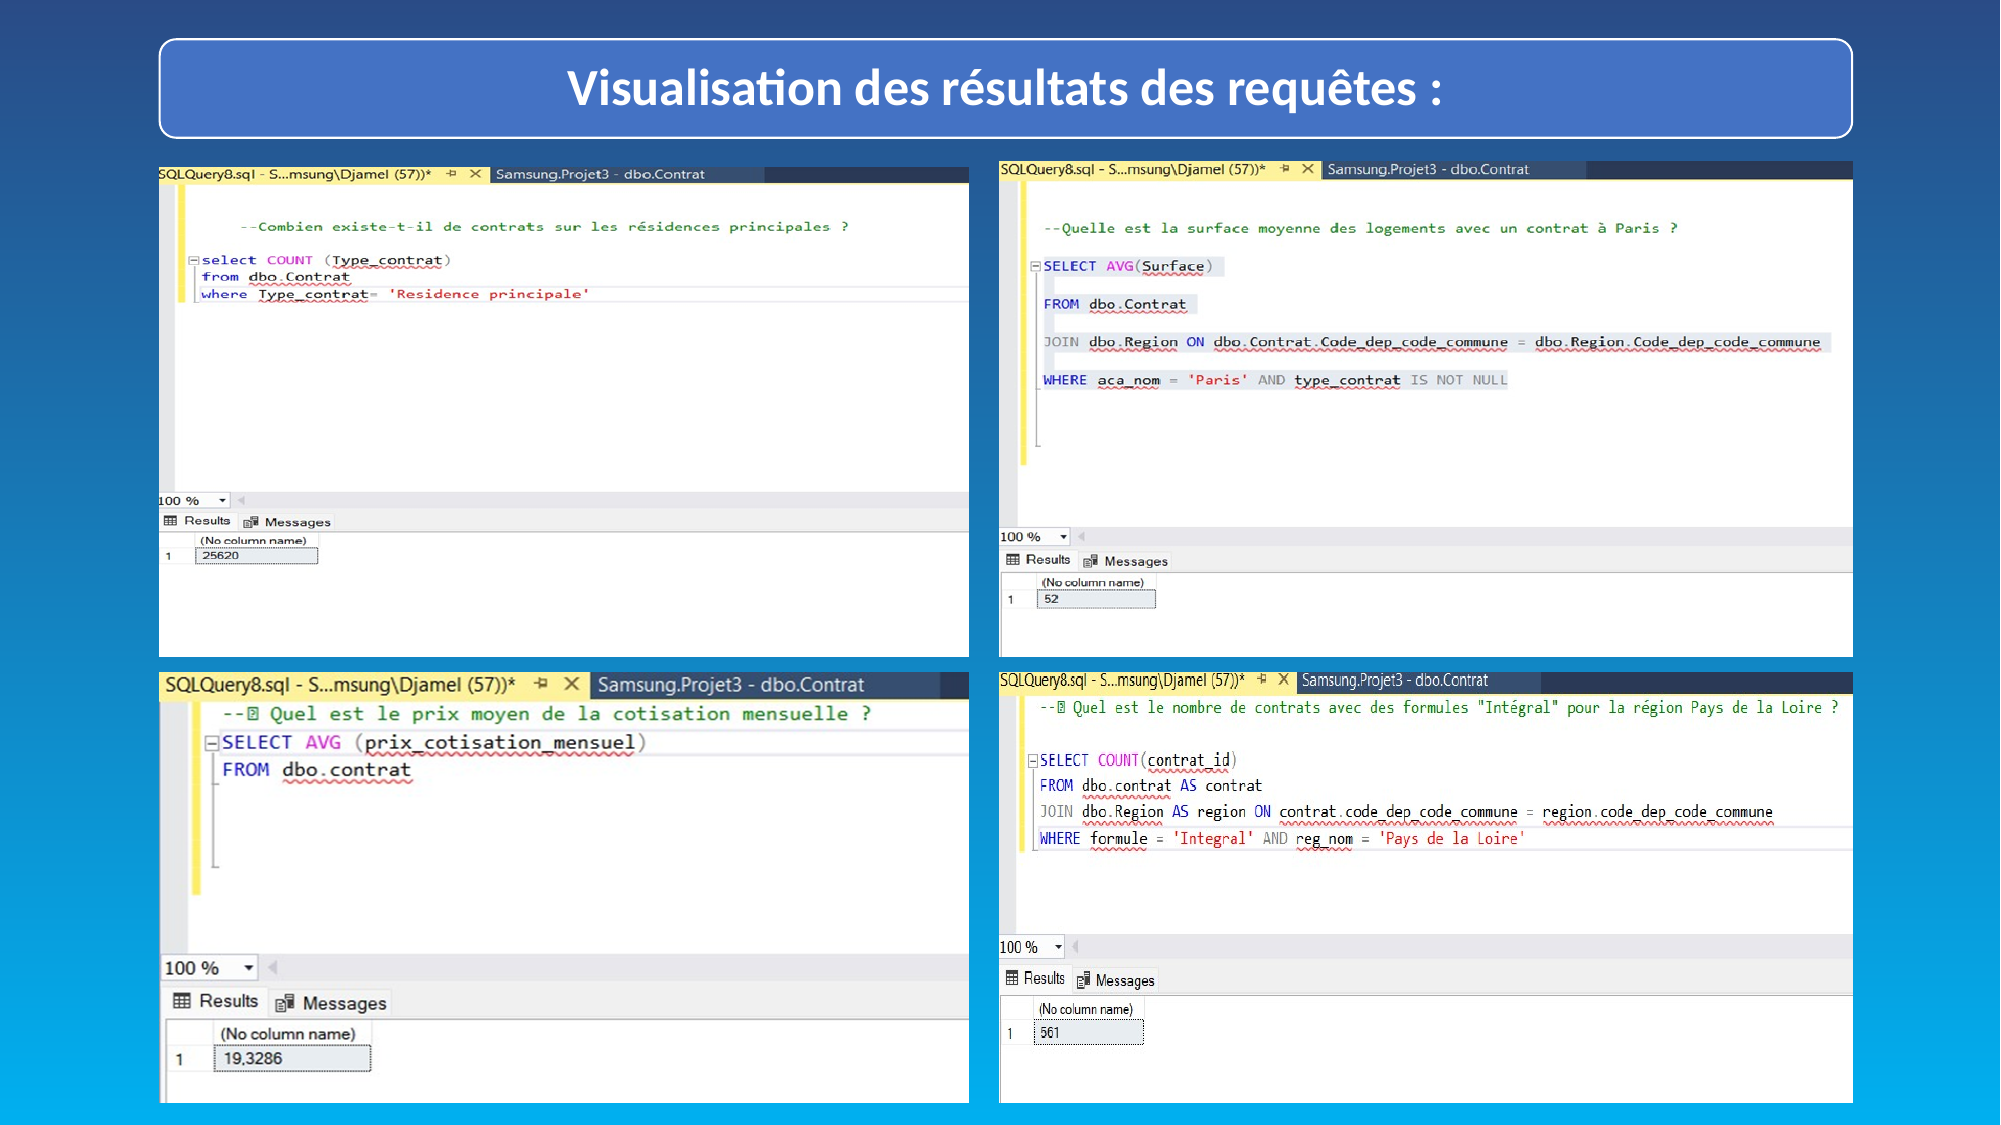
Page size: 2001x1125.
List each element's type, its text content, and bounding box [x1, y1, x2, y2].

picture [159, 672, 969, 1102]
picture [159, 167, 969, 657]
text_box [1488, 1042, 1939, 1103]
picture [999, 672, 1853, 1102]
picture [999, 161, 1853, 657]
text_box Visualisation des résultats des requêtes : [159, 39, 1853, 138]
